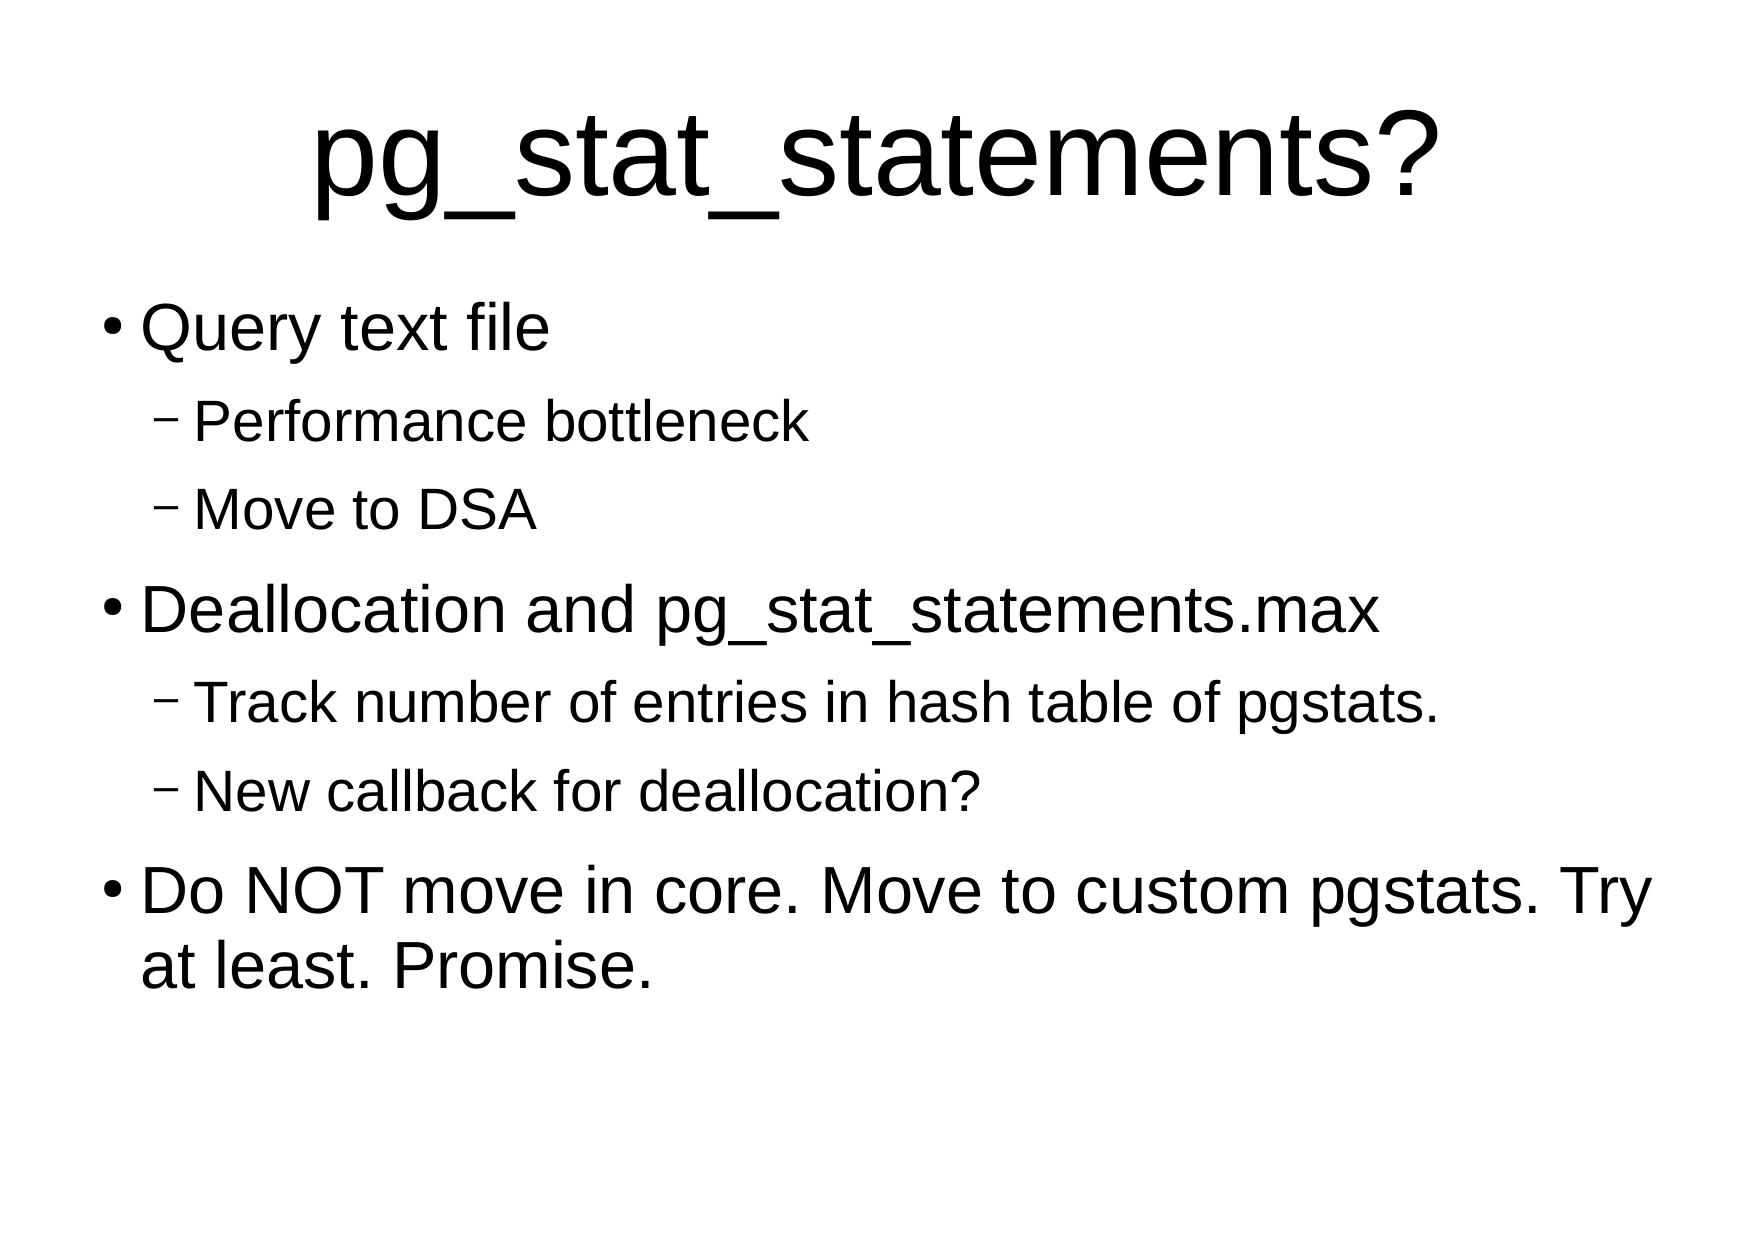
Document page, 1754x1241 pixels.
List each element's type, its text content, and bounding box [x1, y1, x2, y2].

list Query text file Performance bottleneck Move to DSA Deallocation and pg_stat_statements.max Track number of entries in hash table of pgstats. New callback for deallocation? Do NOT move in core. Move to custom pgstats. Try at least. Promise. [87, 290, 1667, 1010]
title pg_stat_statements? [87, 49, 1667, 257]
